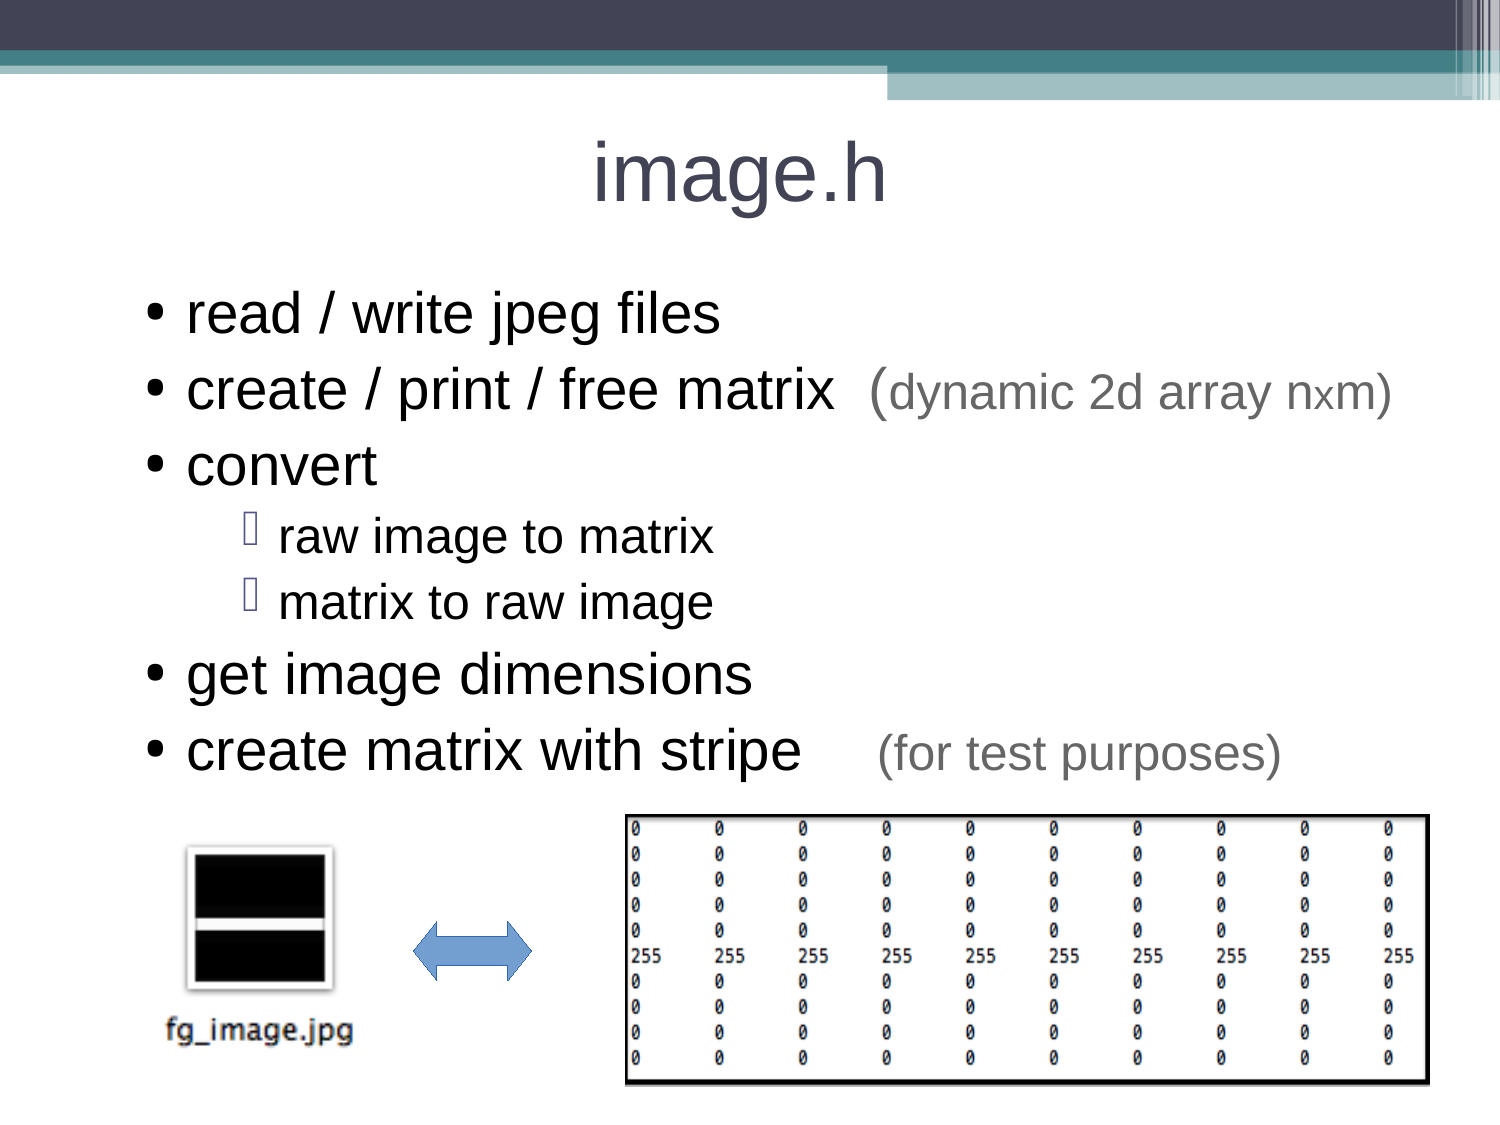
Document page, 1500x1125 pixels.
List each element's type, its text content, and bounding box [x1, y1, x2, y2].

picture [141, 826, 378, 1063]
picture [625, 814, 1430, 1087]
list read / write jpeg files create / print / free matrix (dynamic 2d array nxm) convert raw image to matrix matrix to raw image get image dimensions create matrix with stripe (for test purposes) [112, 267, 1412, 802]
text_box [413, 921, 532, 981]
title image.h [67, 87, 1418, 249]
